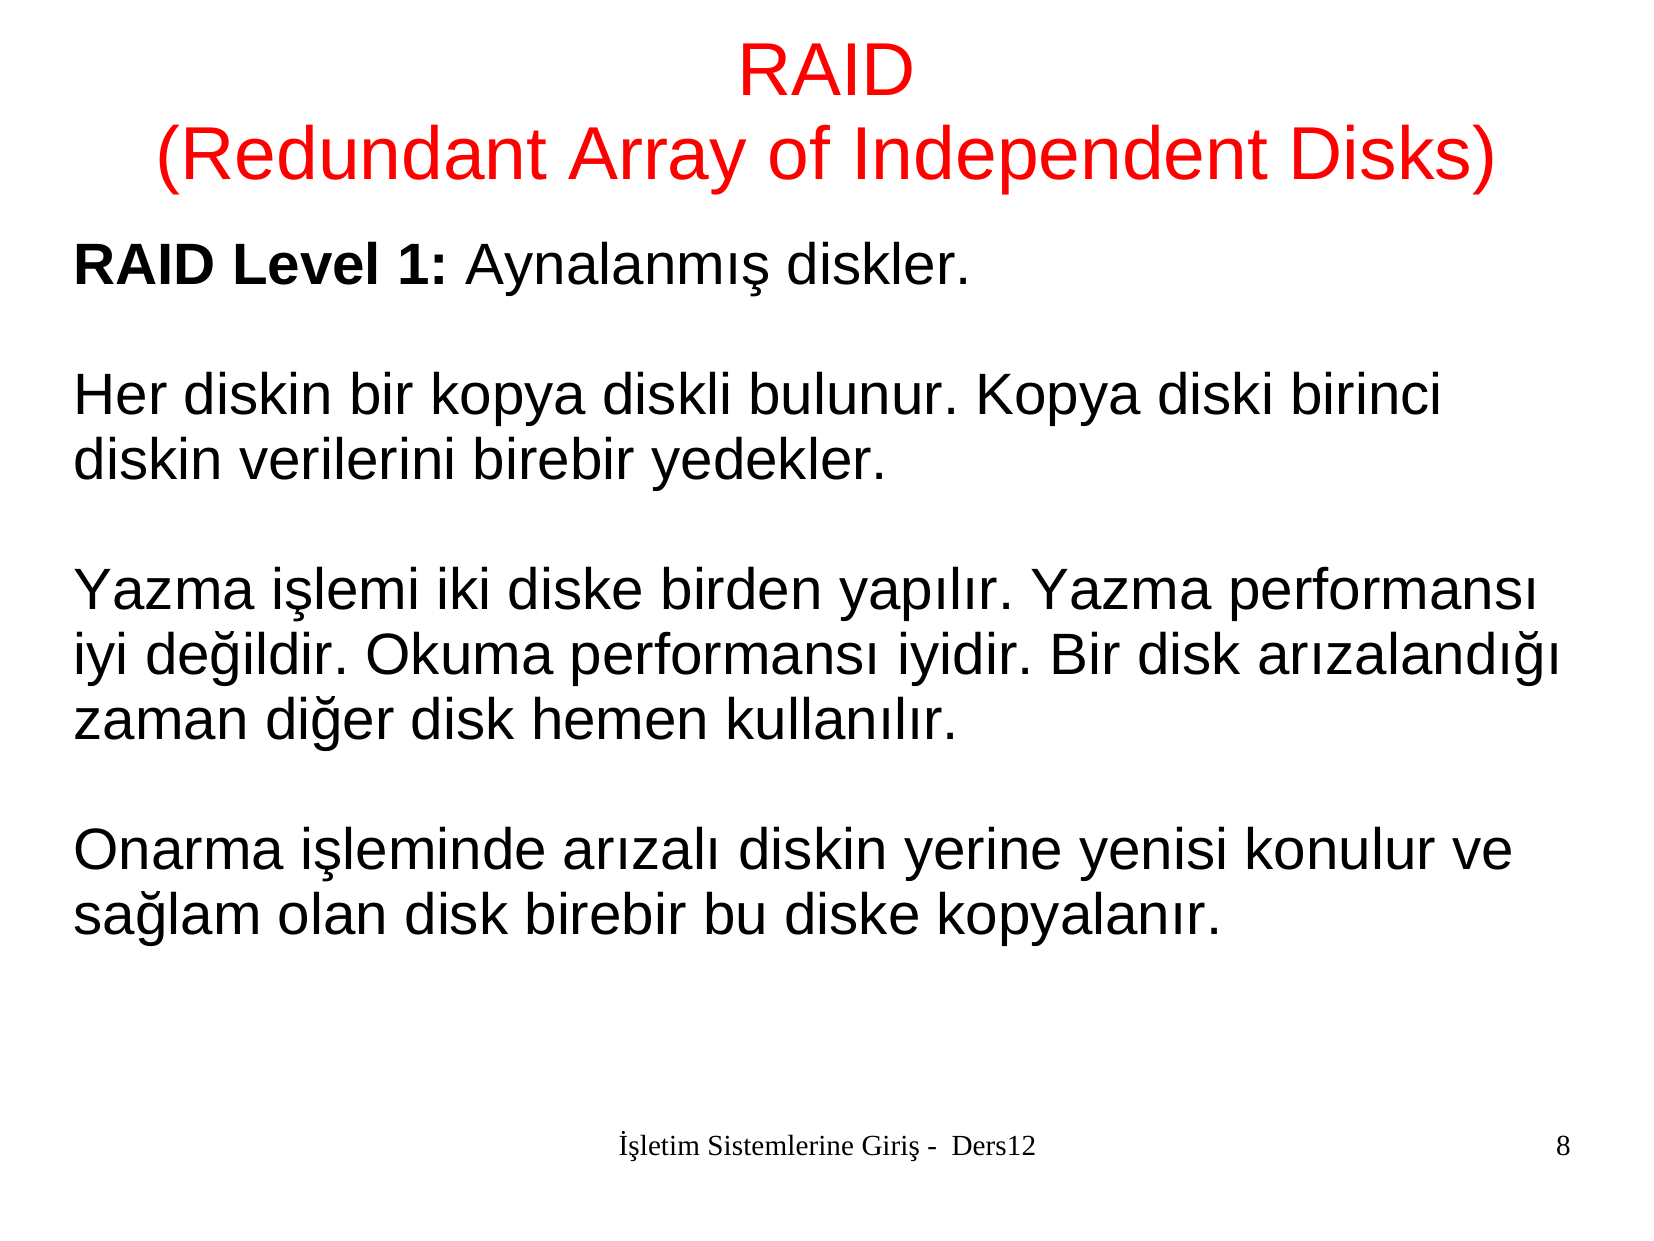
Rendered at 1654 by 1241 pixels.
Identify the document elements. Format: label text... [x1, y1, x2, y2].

title RAID (Redundant Array of Independent Disks) [82, 15, 1571, 208]
text_box RAID Level 1: Aynalanmış diskler. Her diskin bir kopya diskli bulunur. Kopya diski birinci diskin verilerini birebir yedekler. Yazma işlemi iki diske birden yapılır. Yazma performansı iyi değildir. Okuma performansı iyidir. Bir disk arızalandığı zaman diğer disk hemen kullanılır. Onarma işleminde arızalı diskin yerine yenisi konulur ve sağlam olan disk birebir bu diske kopyalanır. [59, 224, 1595, 954]
